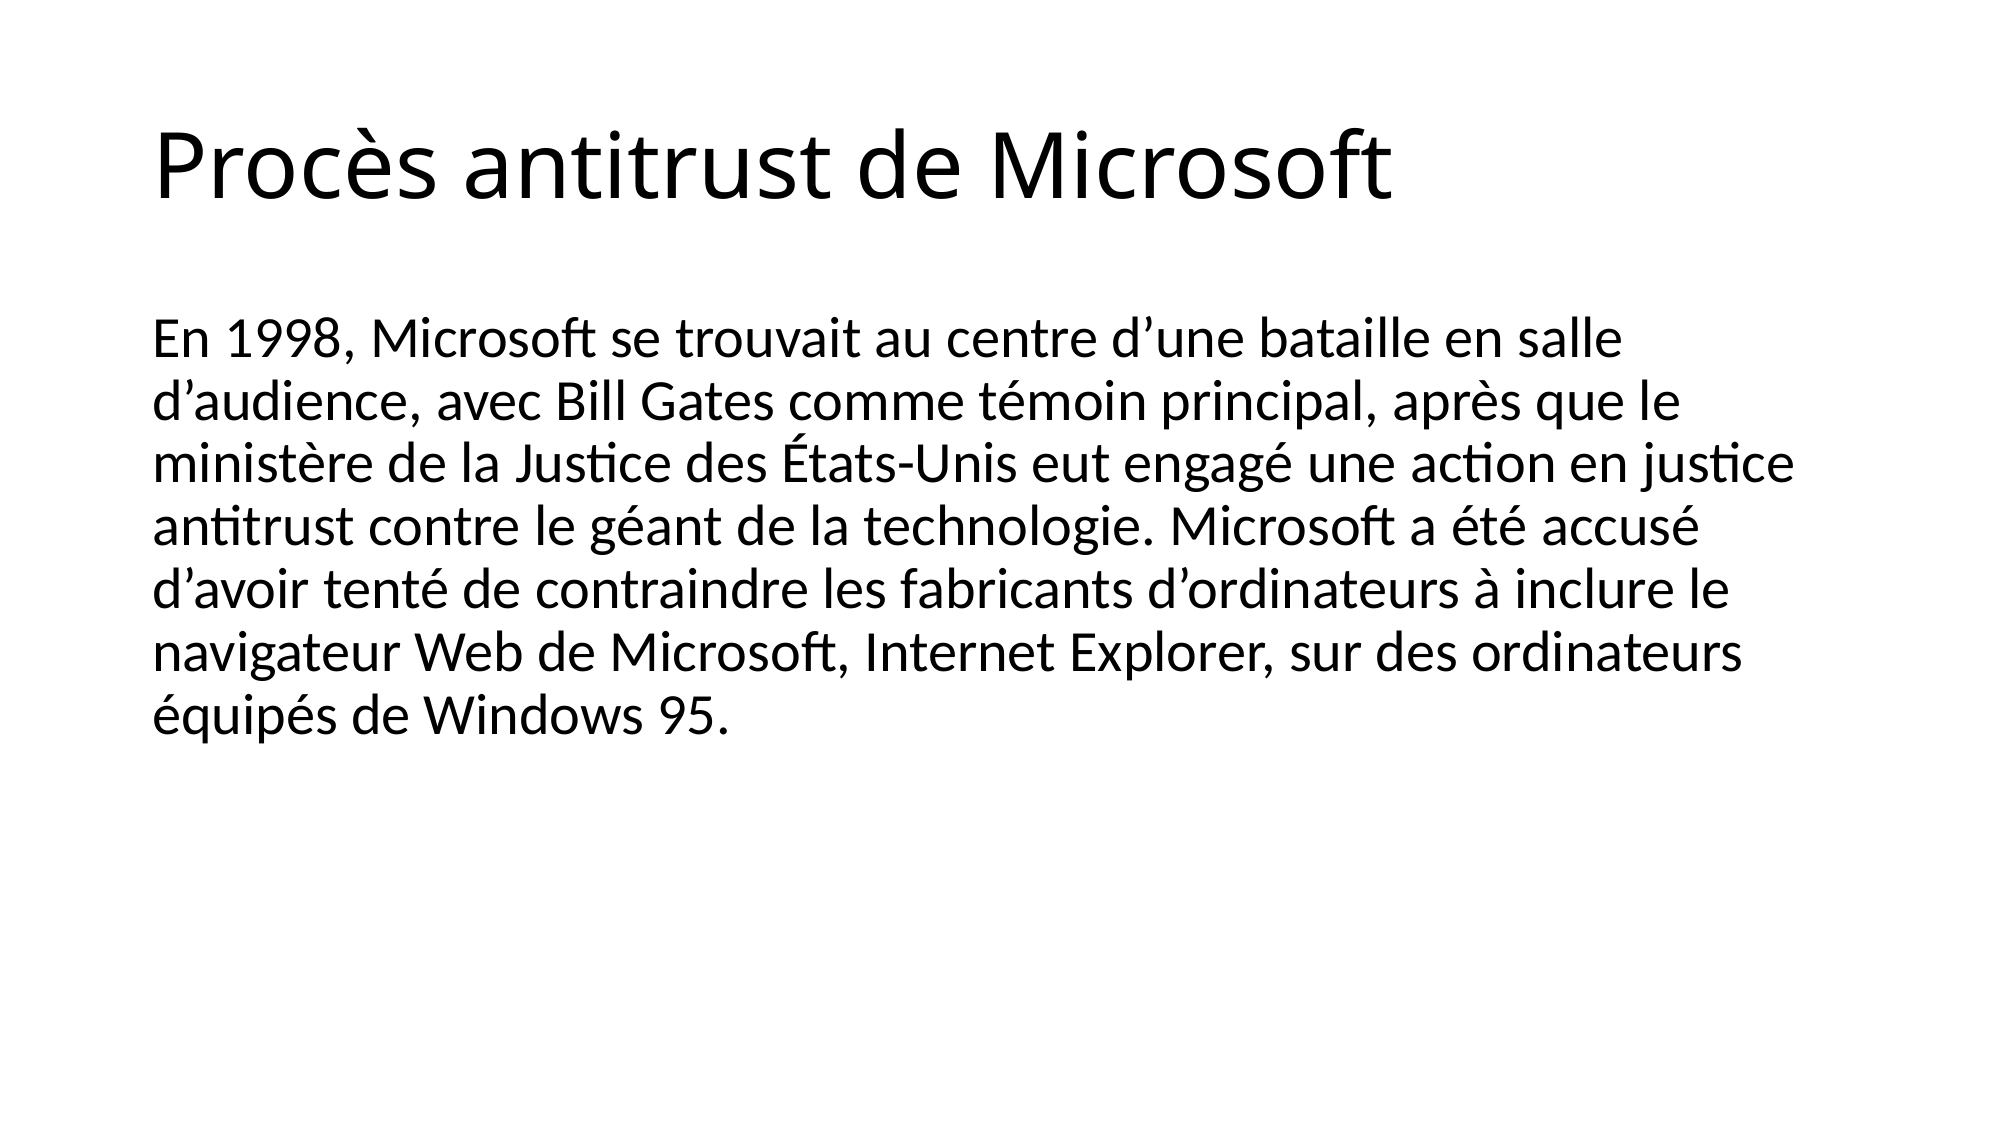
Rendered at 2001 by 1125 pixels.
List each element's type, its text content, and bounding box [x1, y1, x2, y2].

title Procès antitrust de Microsoft [137, 59, 1863, 278]
list En 1998, Microsoft se trouvait au centre d’une bataille en salle d’audience, avec Bill Gates comme témoin principal, après que le ministère de la Justice des États-Unis eut engagé une action en justice antitrust contre le géant de la technologie. Microsoft a été accusé d’avoir tenté de contraindre les fabricants d’ordinateurs à inclure le navigateur Web de Microsoft, Internet Explorer, sur des ordinateurs équipés de Windows 95. [137, 299, 1863, 1014]
